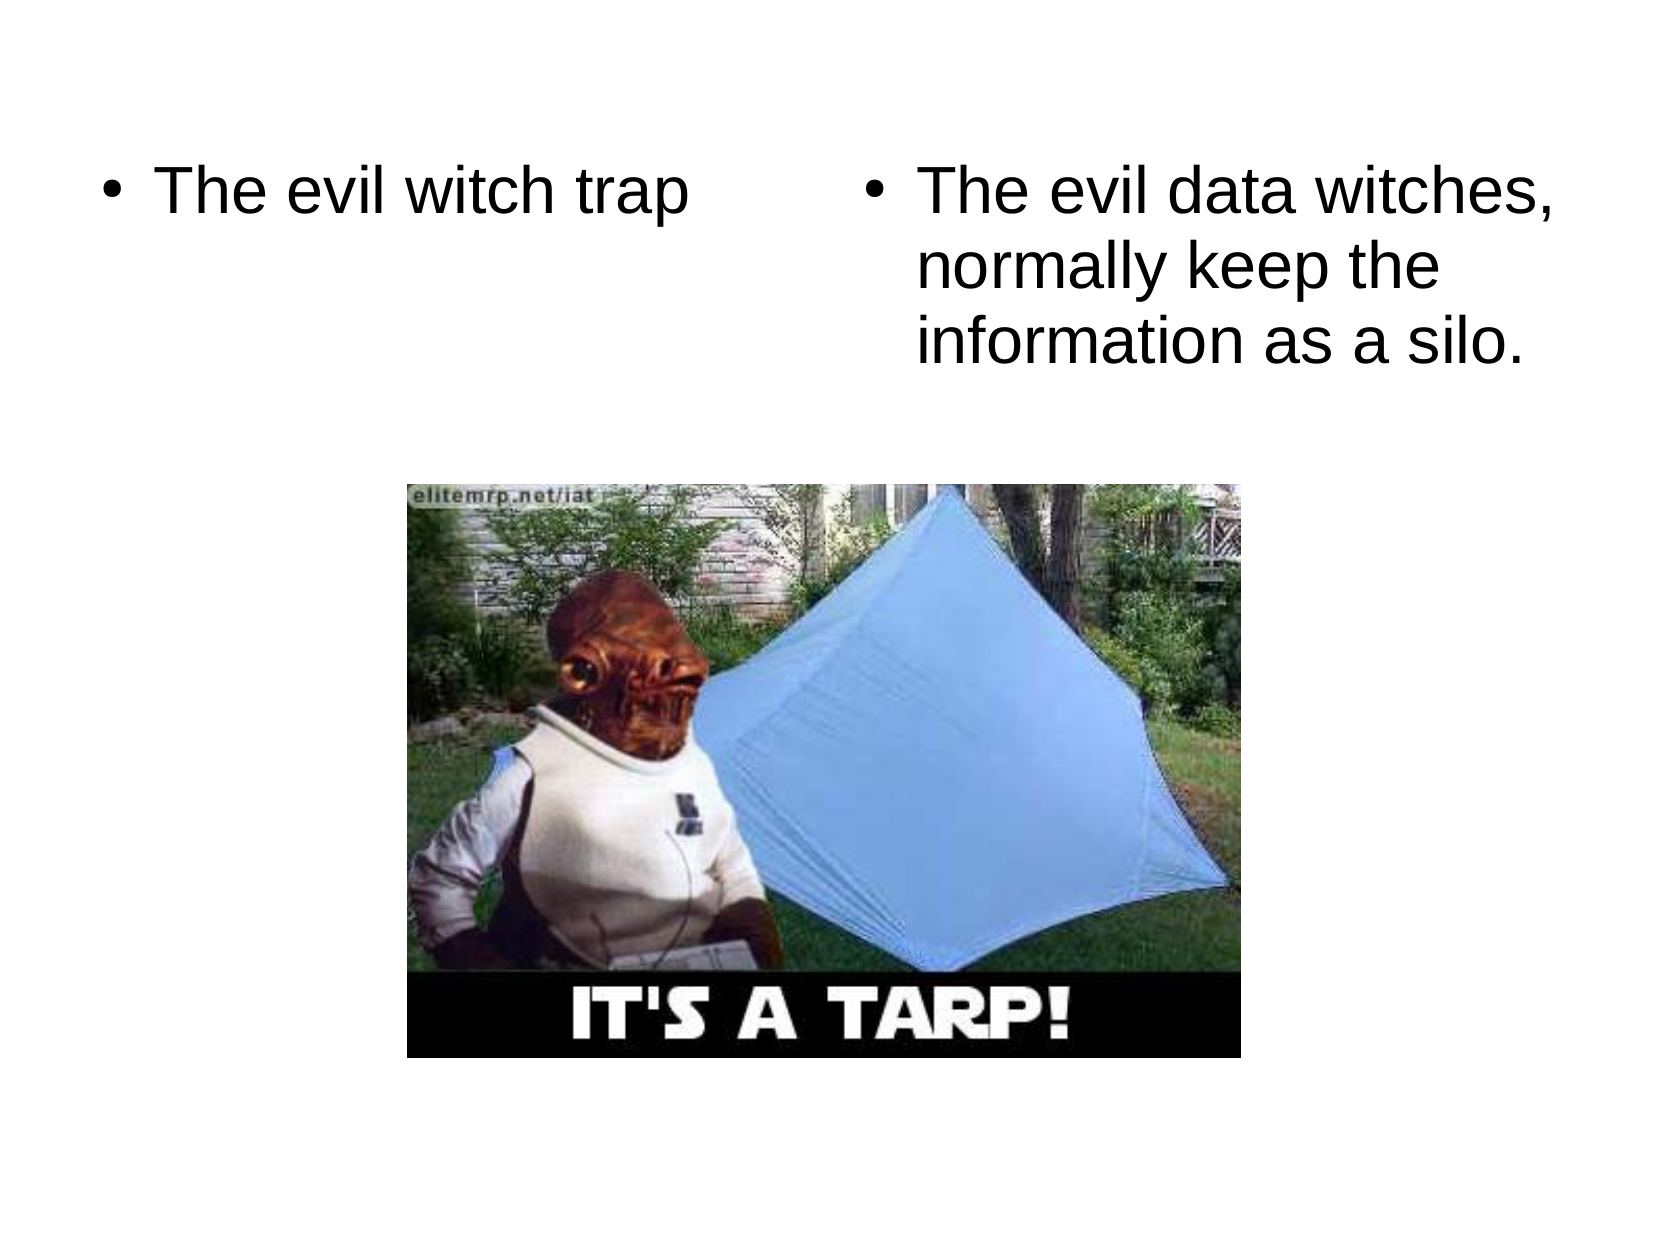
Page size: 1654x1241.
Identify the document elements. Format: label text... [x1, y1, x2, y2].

list The evil data witches, normally keep the information as a silo. [845, 153, 1572, 1010]
list The evil witch trap [82, 153, 809, 1010]
picture [407, 484, 1241, 1058]
